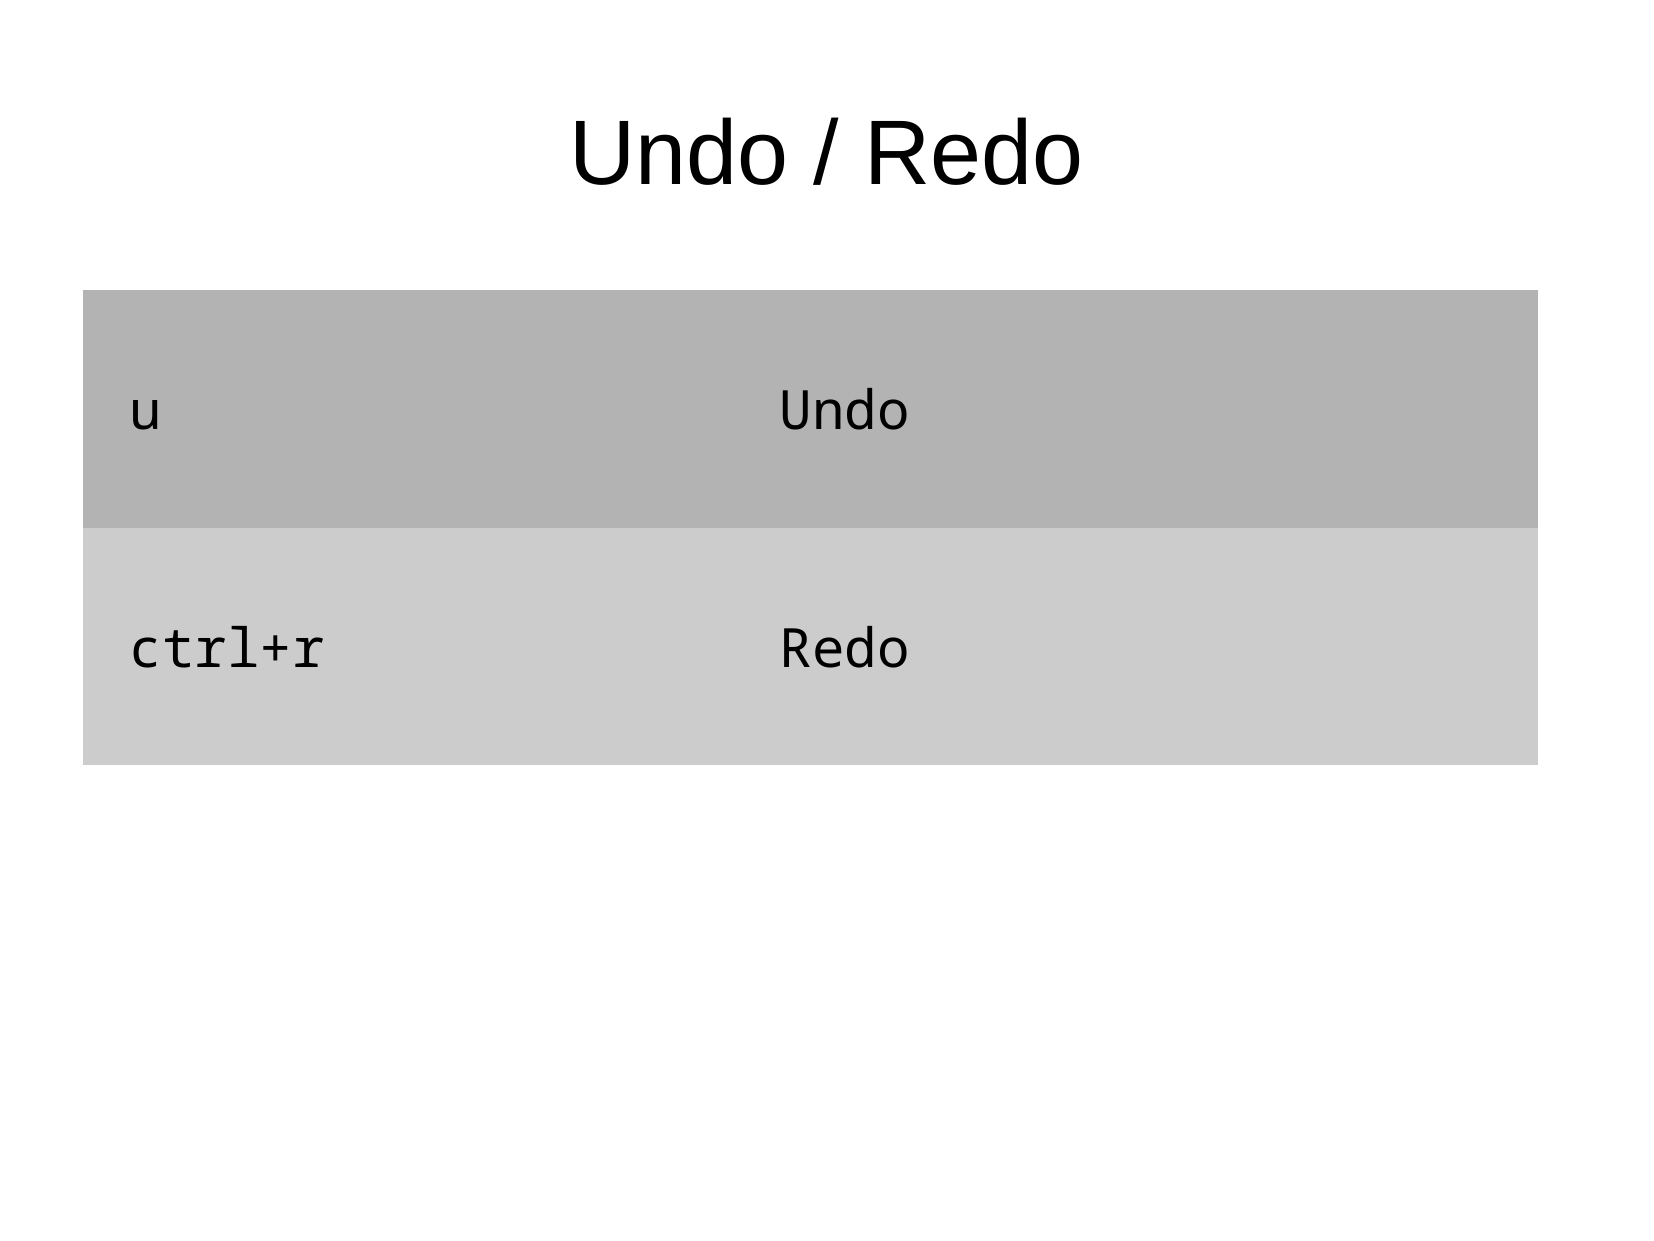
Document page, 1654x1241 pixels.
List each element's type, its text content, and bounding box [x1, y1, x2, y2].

table_header u Undo [83, 290, 1538, 528]
table_cell ctrl+r Redo [83, 528, 1538, 765]
title Undo / Redo [82, 49, 1571, 257]
